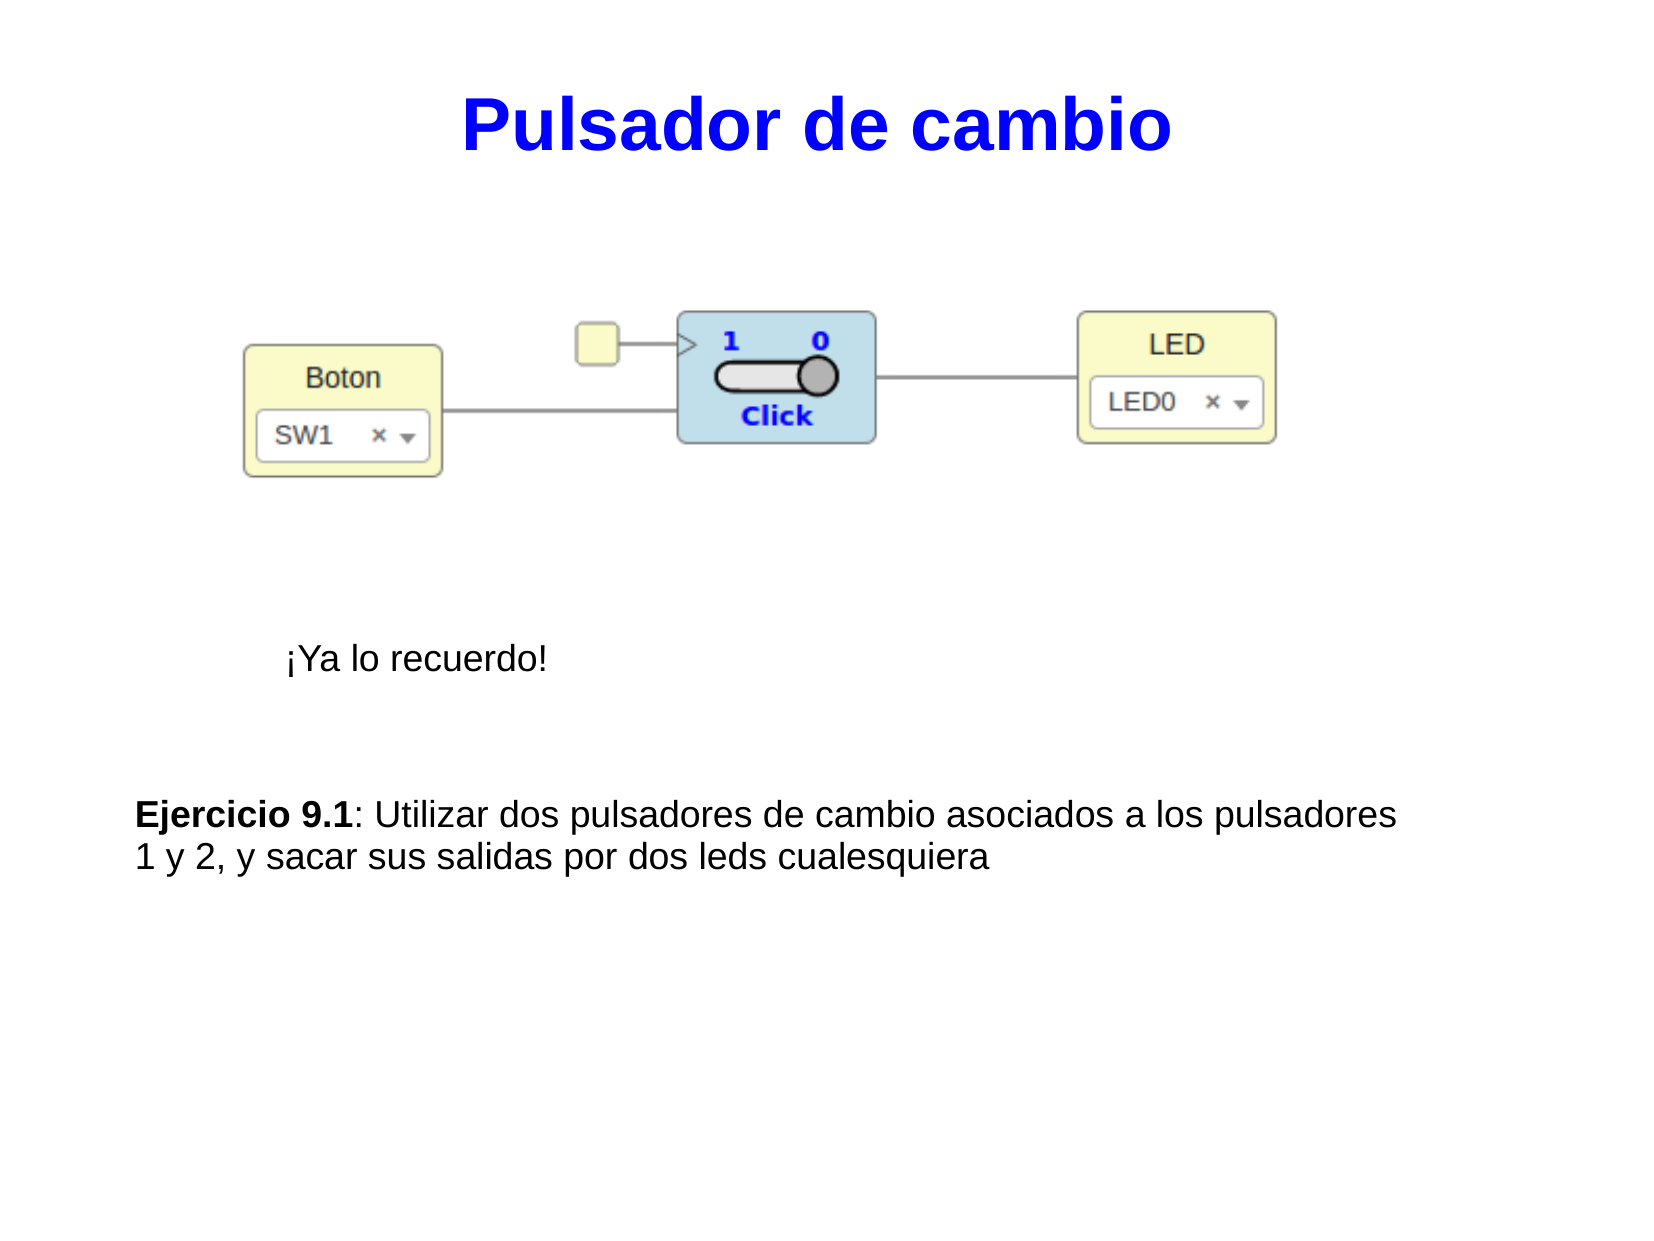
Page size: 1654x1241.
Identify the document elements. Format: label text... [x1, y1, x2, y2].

text_box ¡Ya lo recuerdo! [270, 630, 563, 687]
picture [229, 261, 1292, 499]
text_box Pulsador de cambio [90, 75, 1546, 174]
text_box Ejercicio 9.1: Utilizar dos pulsadores de cambio asociados a los pulsadores 1 y 2, y sacar sus salidas por dos leds cualesquiera [120, 786, 1413, 886]
